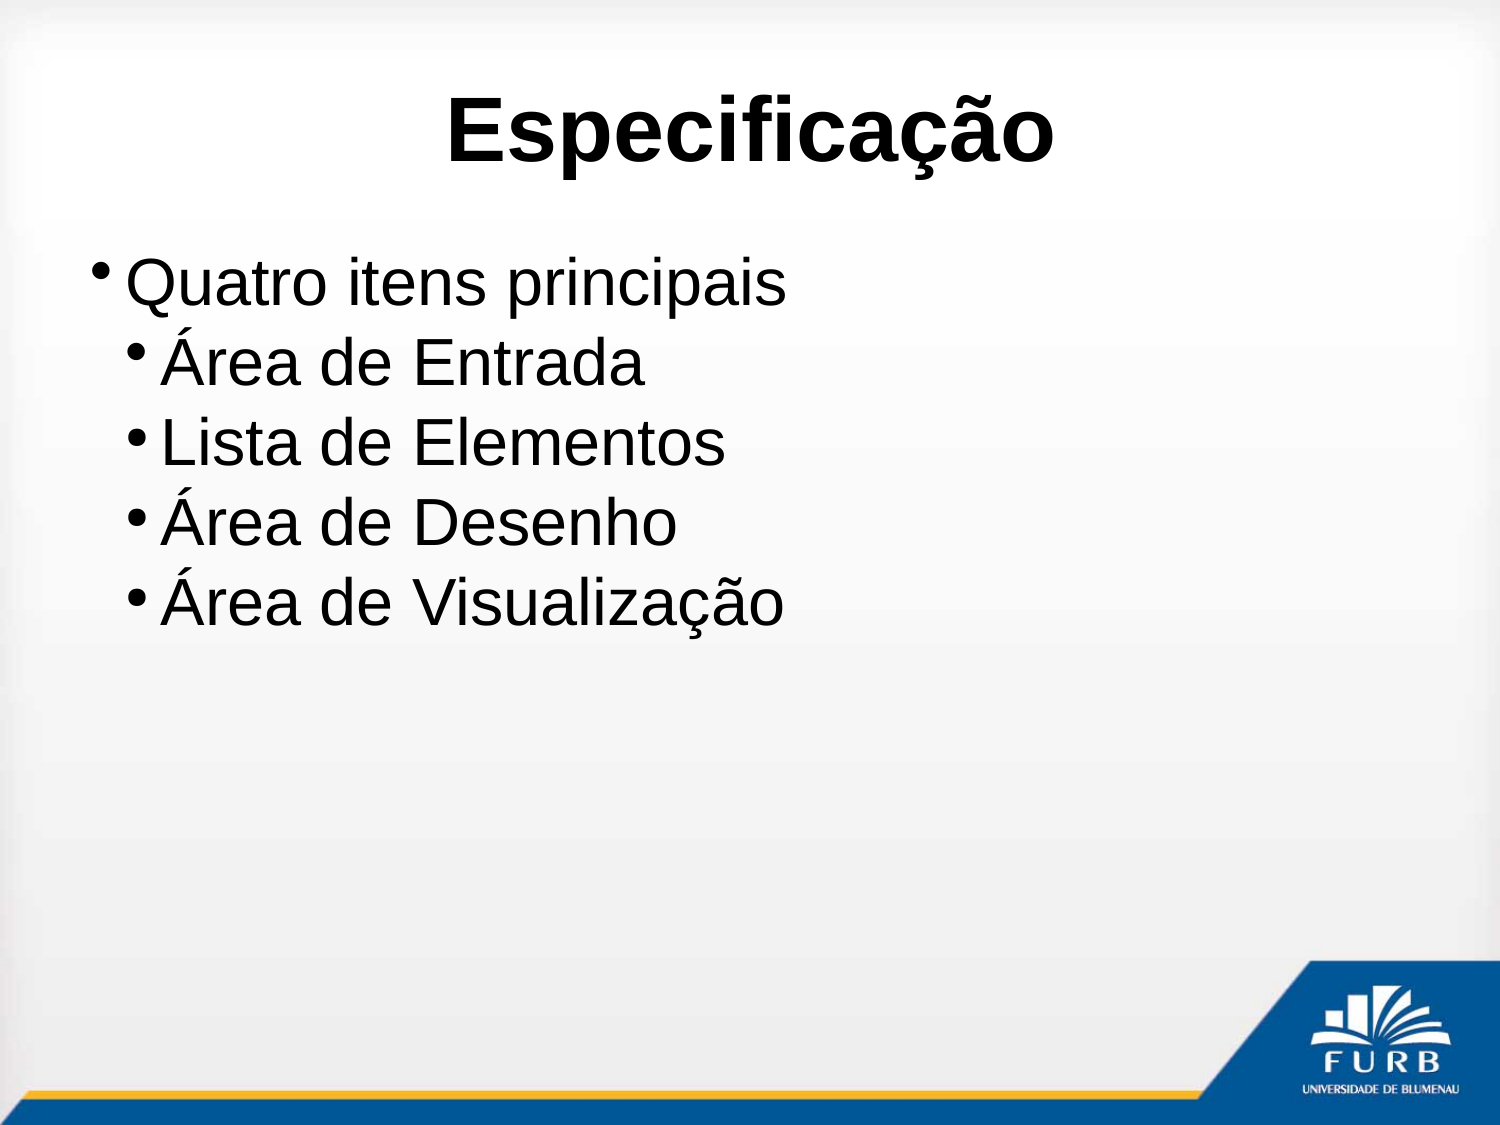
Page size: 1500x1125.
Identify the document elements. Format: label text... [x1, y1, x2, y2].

text_box Quatro itens principais Área de Entrada Lista de Elementos Área de Desenho Área de Visualização [74, 231, 1425, 1000]
text_box Especificação [76, 30, 1427, 219]
picture [0, 0, 1500, 1125]
